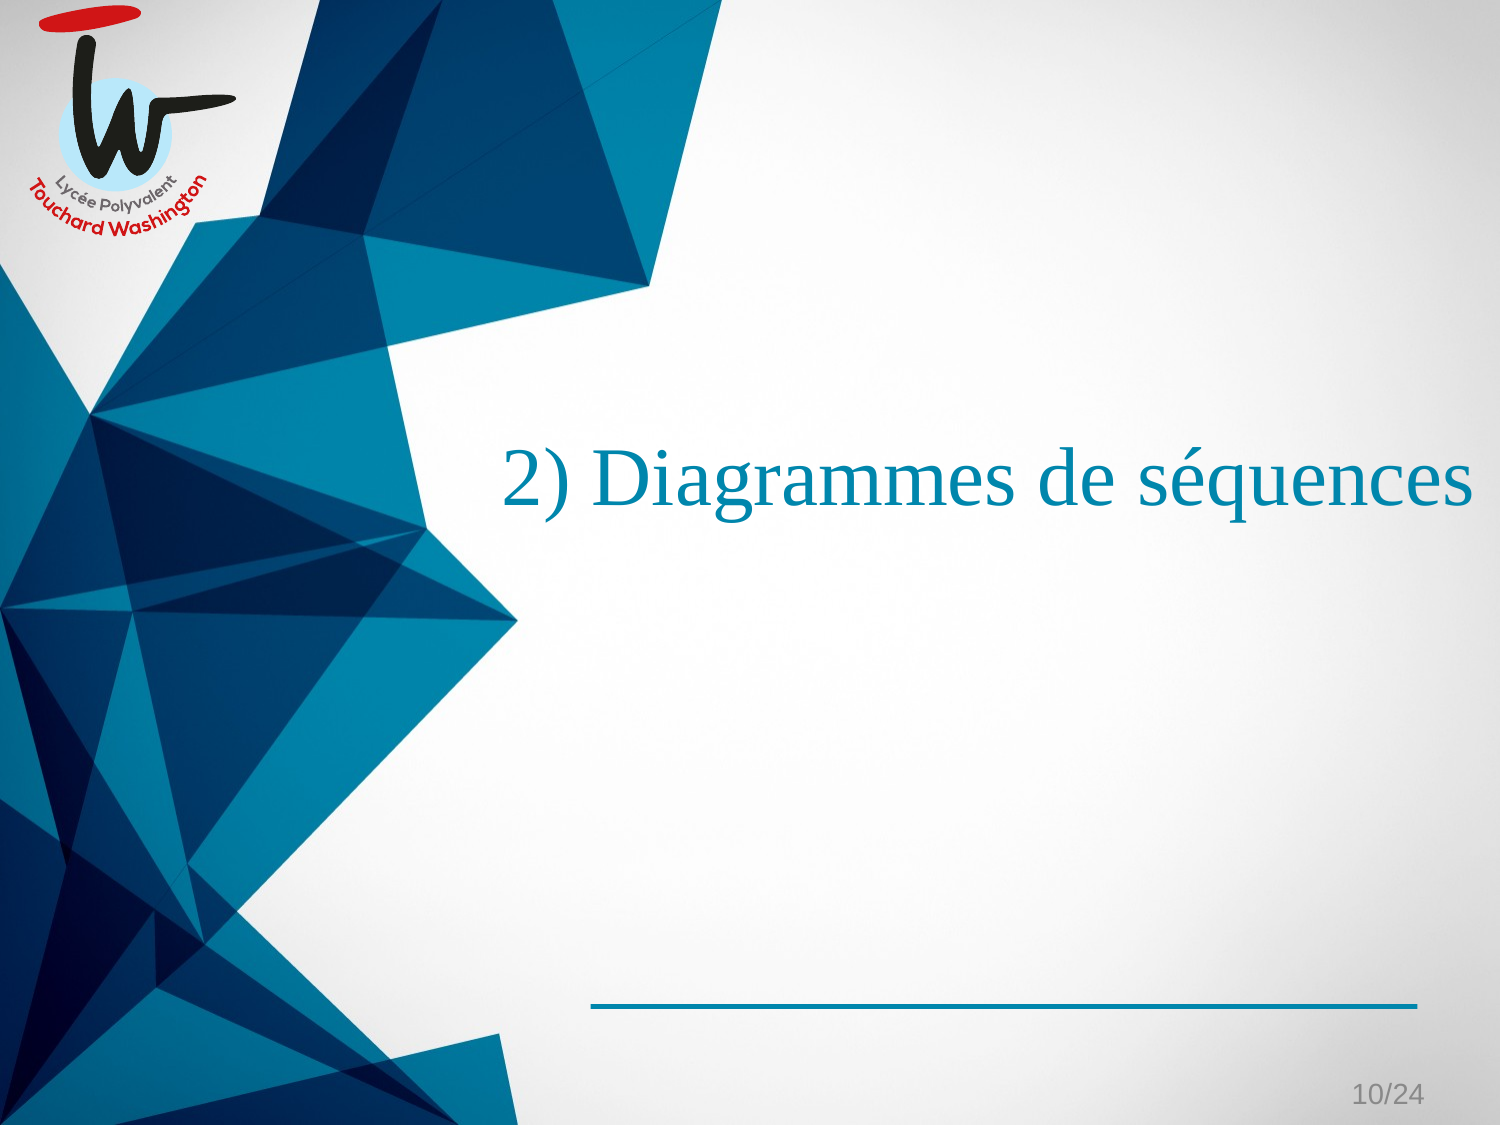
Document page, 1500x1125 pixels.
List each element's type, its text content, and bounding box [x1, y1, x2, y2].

title 2) Diagrammes de séquences [383, 383, 1477, 572]
picture [0, 0, 1500, 1125]
